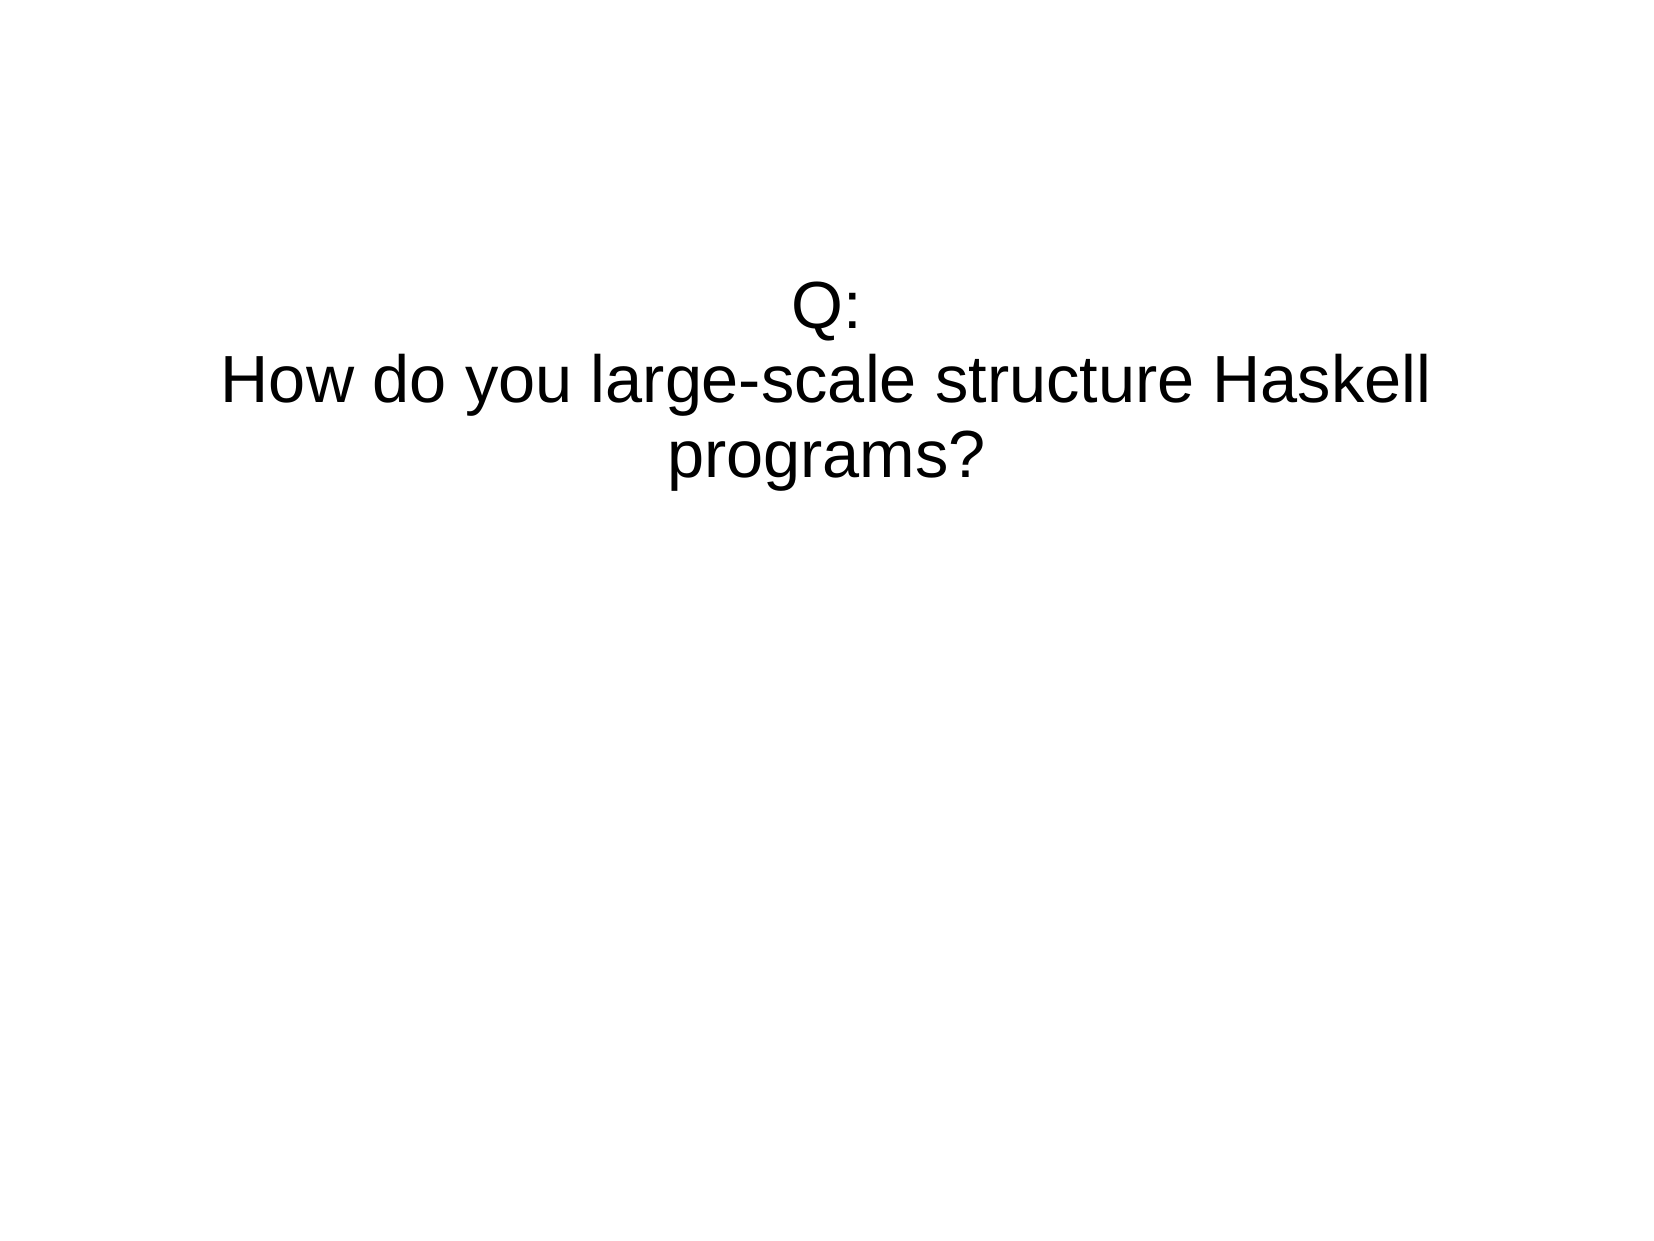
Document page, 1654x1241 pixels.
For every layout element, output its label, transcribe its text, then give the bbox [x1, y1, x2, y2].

subtitle Q: How do you large-scale structure Haskell programs? [82, 49, 1571, 1010]
